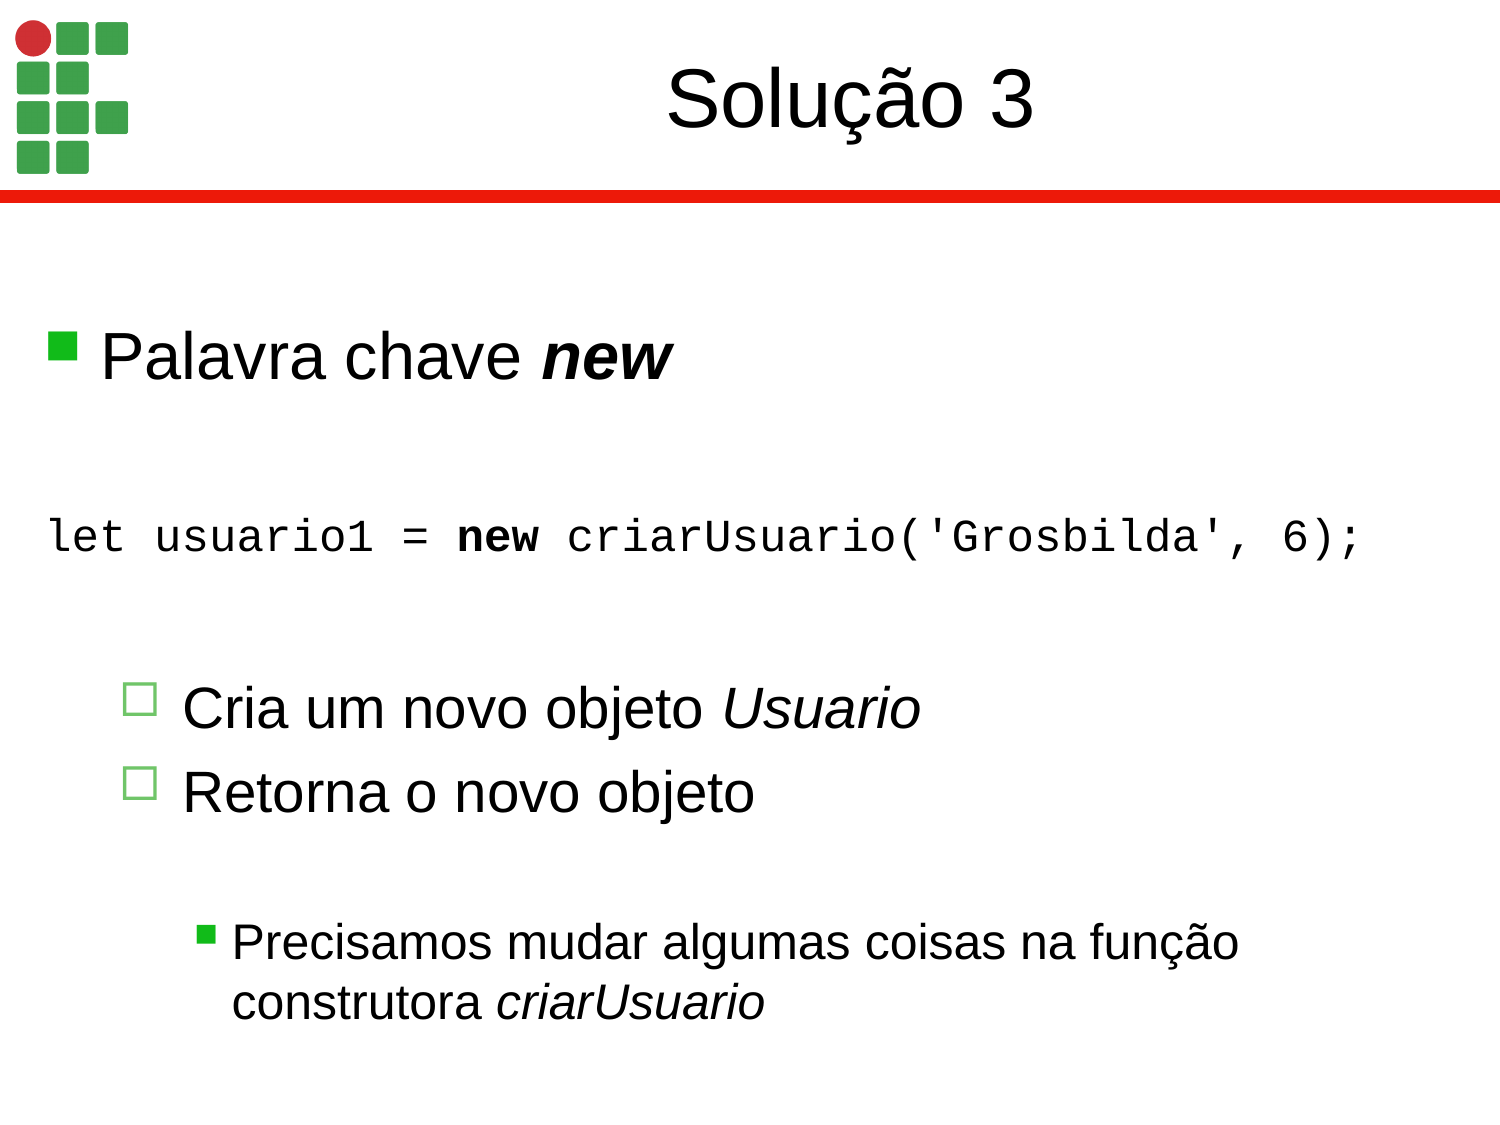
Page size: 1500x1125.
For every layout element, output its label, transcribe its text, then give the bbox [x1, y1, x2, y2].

list Palavra chave new let usuario1 = new criarUsuario('Grosbilda', 6); Cria um novo objeto Usuario Retorna o novo objeto Precisamos mudar algumas coisas na função construtora criarUsuario [29, 207, 1471, 1087]
picture [14, 16, 130, 178]
title Solução 3 [230, 0, 1471, 202]
